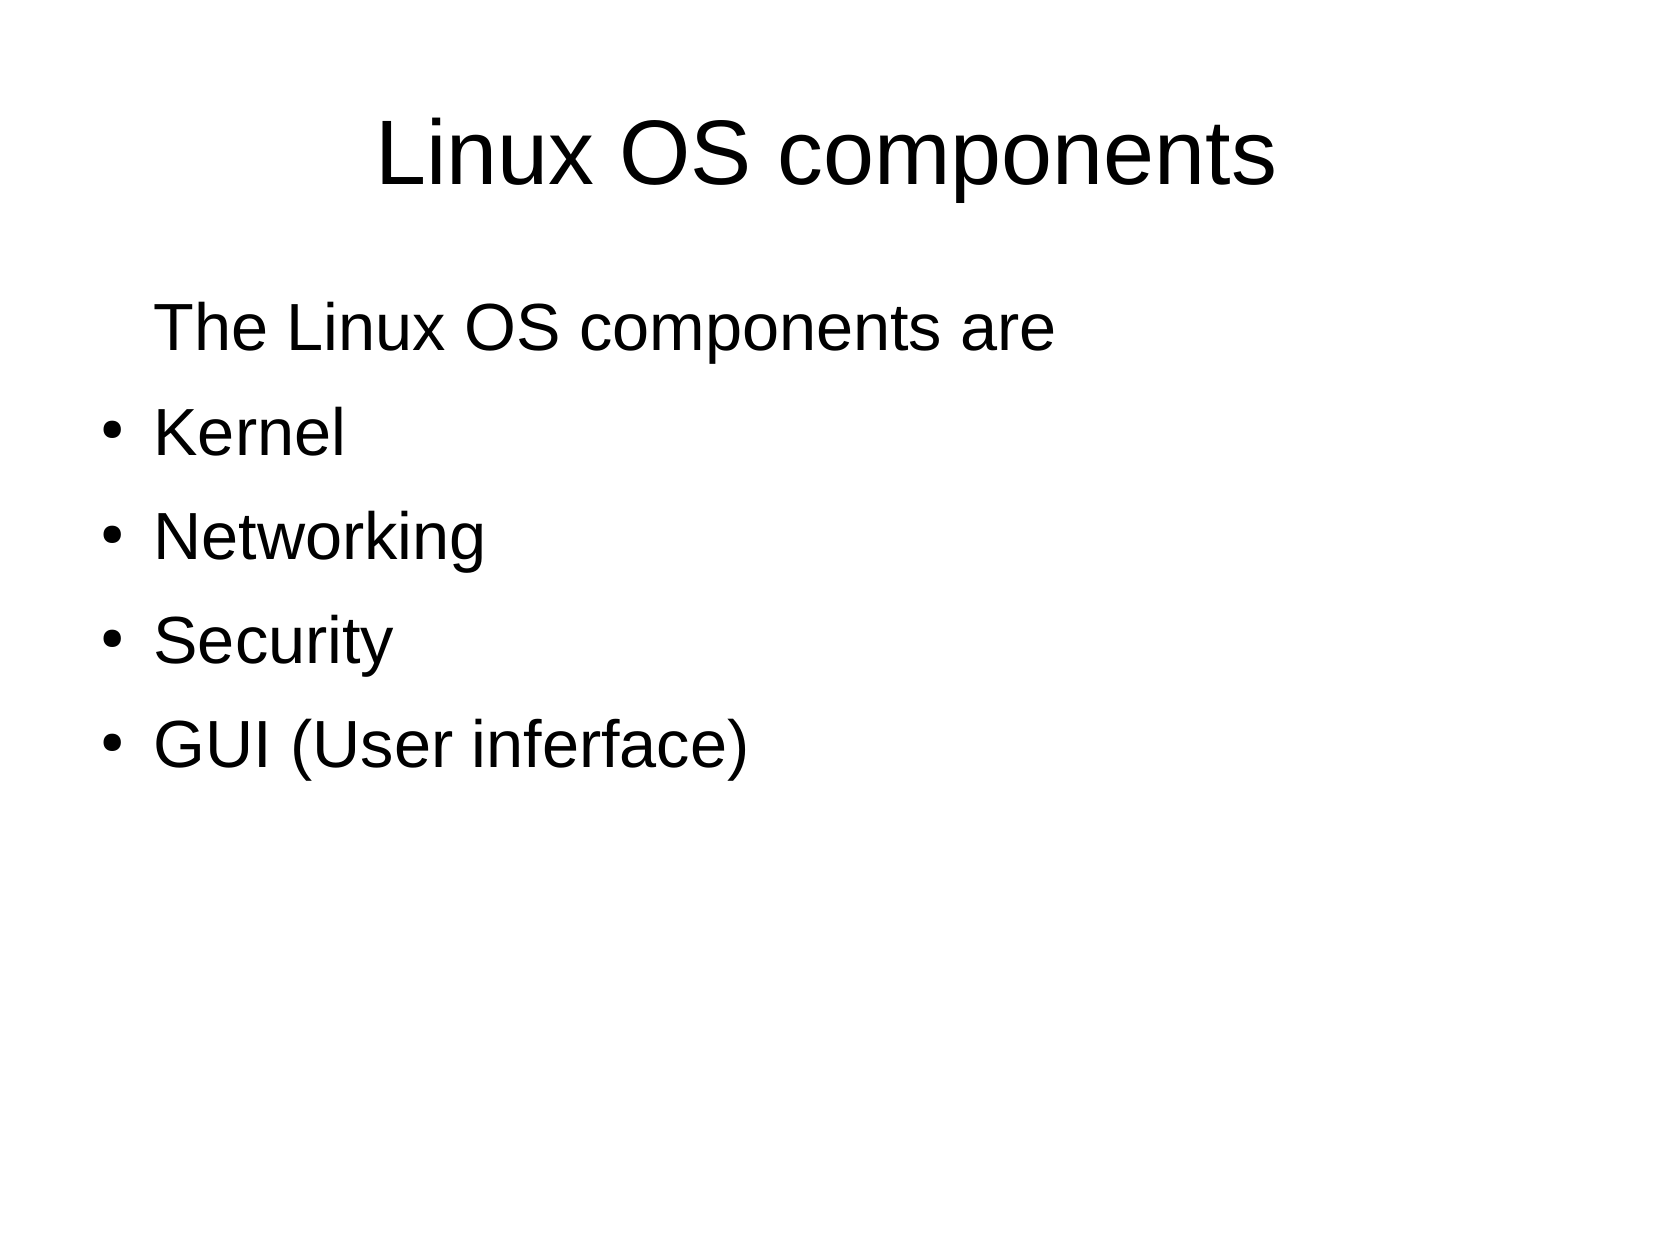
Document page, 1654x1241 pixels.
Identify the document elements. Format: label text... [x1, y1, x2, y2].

title Linux OS components [82, 49, 1571, 257]
list The Linux OS components are Kernel Networking Security GUI (User inferface) [82, 290, 1571, 1010]
